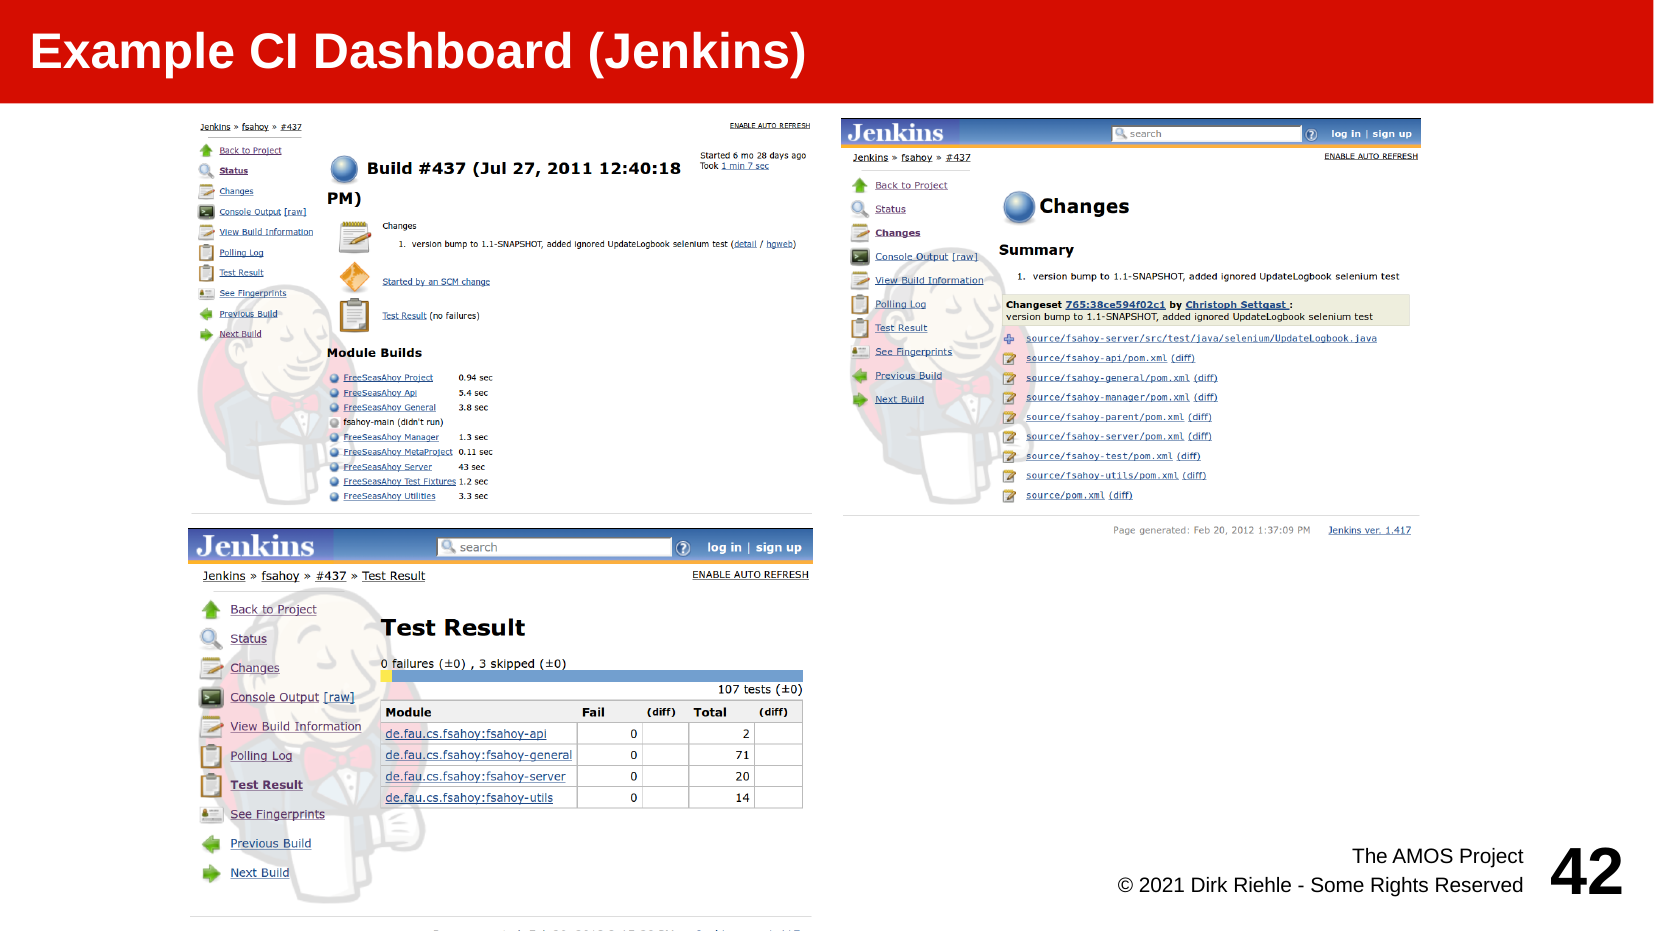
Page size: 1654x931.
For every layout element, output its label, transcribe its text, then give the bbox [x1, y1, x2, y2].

picture [188, 528, 813, 931]
picture [190, 118, 813, 514]
title Example CI Dashboard (Jenkins) [0, 0, 1654, 104]
picture [841, 118, 1421, 553]
